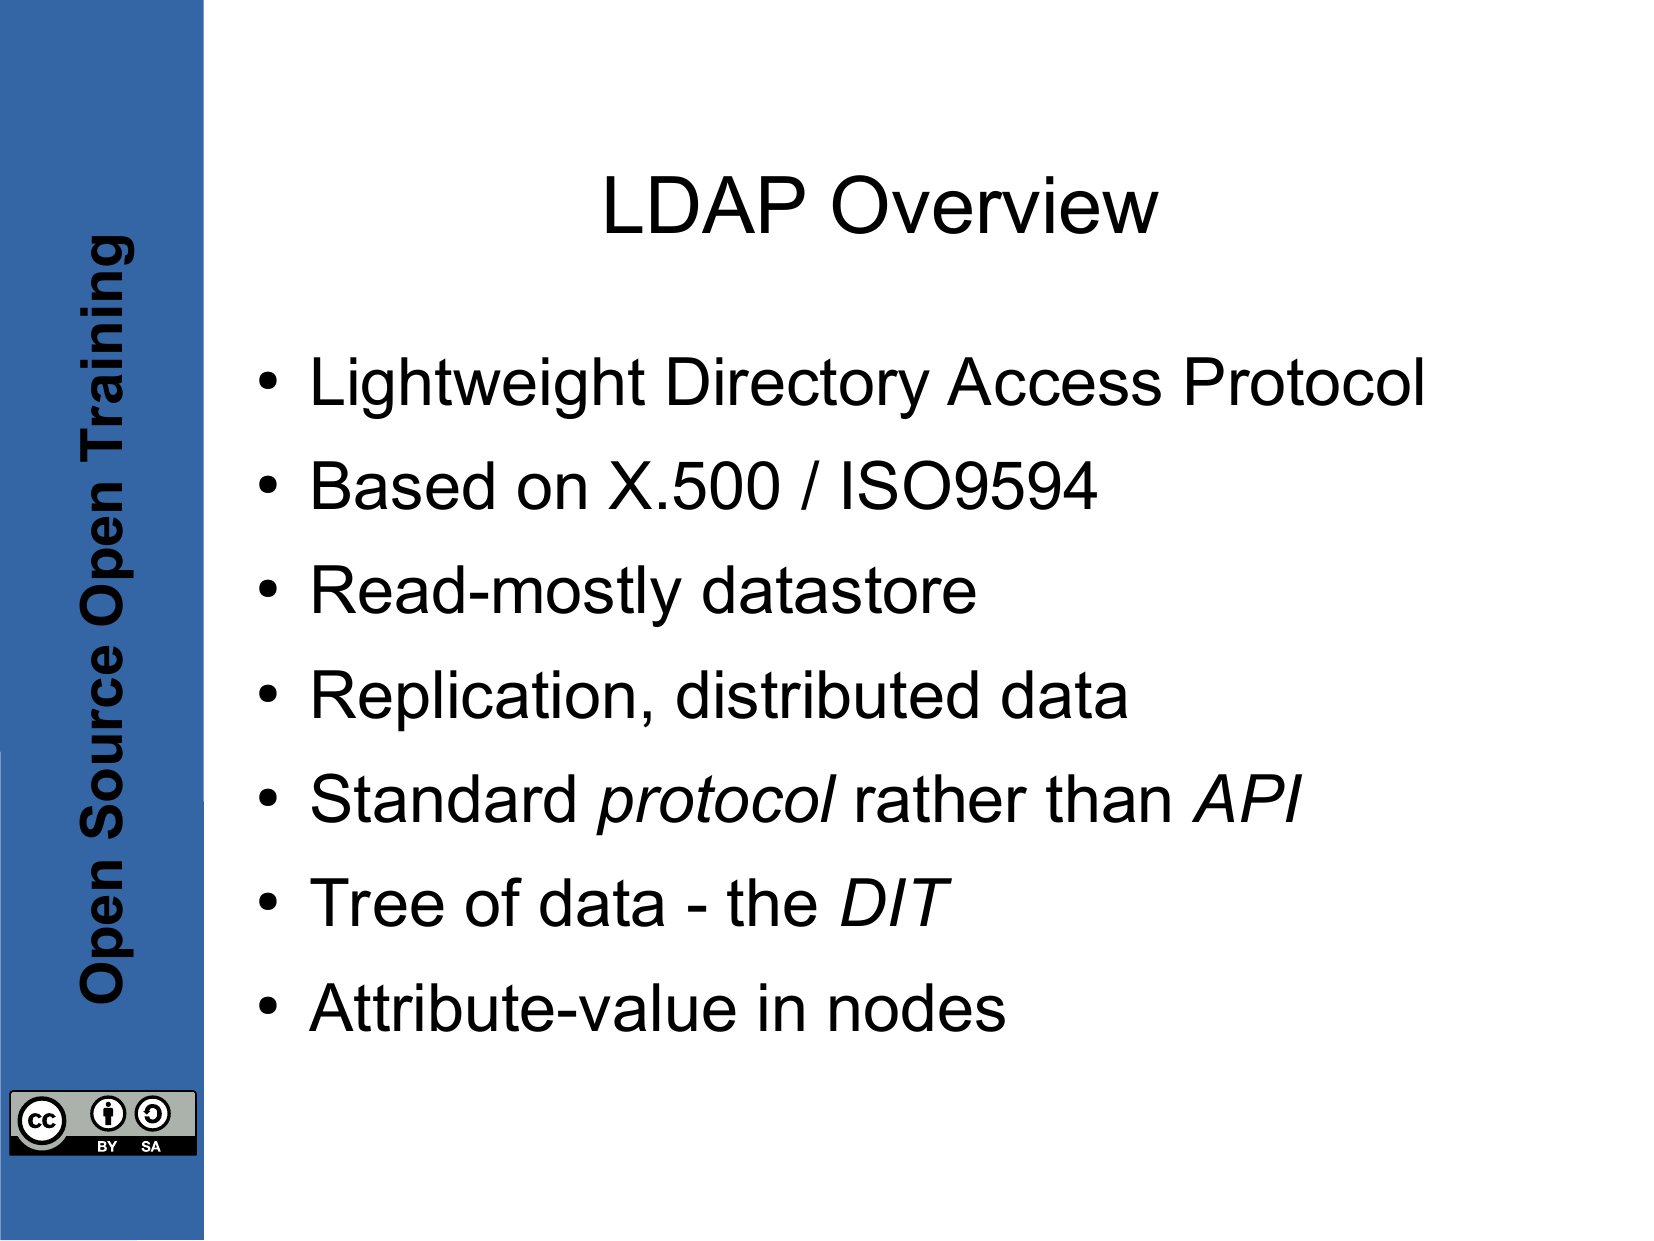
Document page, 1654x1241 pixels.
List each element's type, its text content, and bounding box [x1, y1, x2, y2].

title LDAP Overview [227, 102, 1534, 310]
list Lightweight Directory Access Protocol Based on X.500 / ISO9594 Read-mostly datastore Replication, distributed data Standard protocol rather than API Tree of data - the DIT Attribute-value in nodes [238, 344, 1534, 1127]
